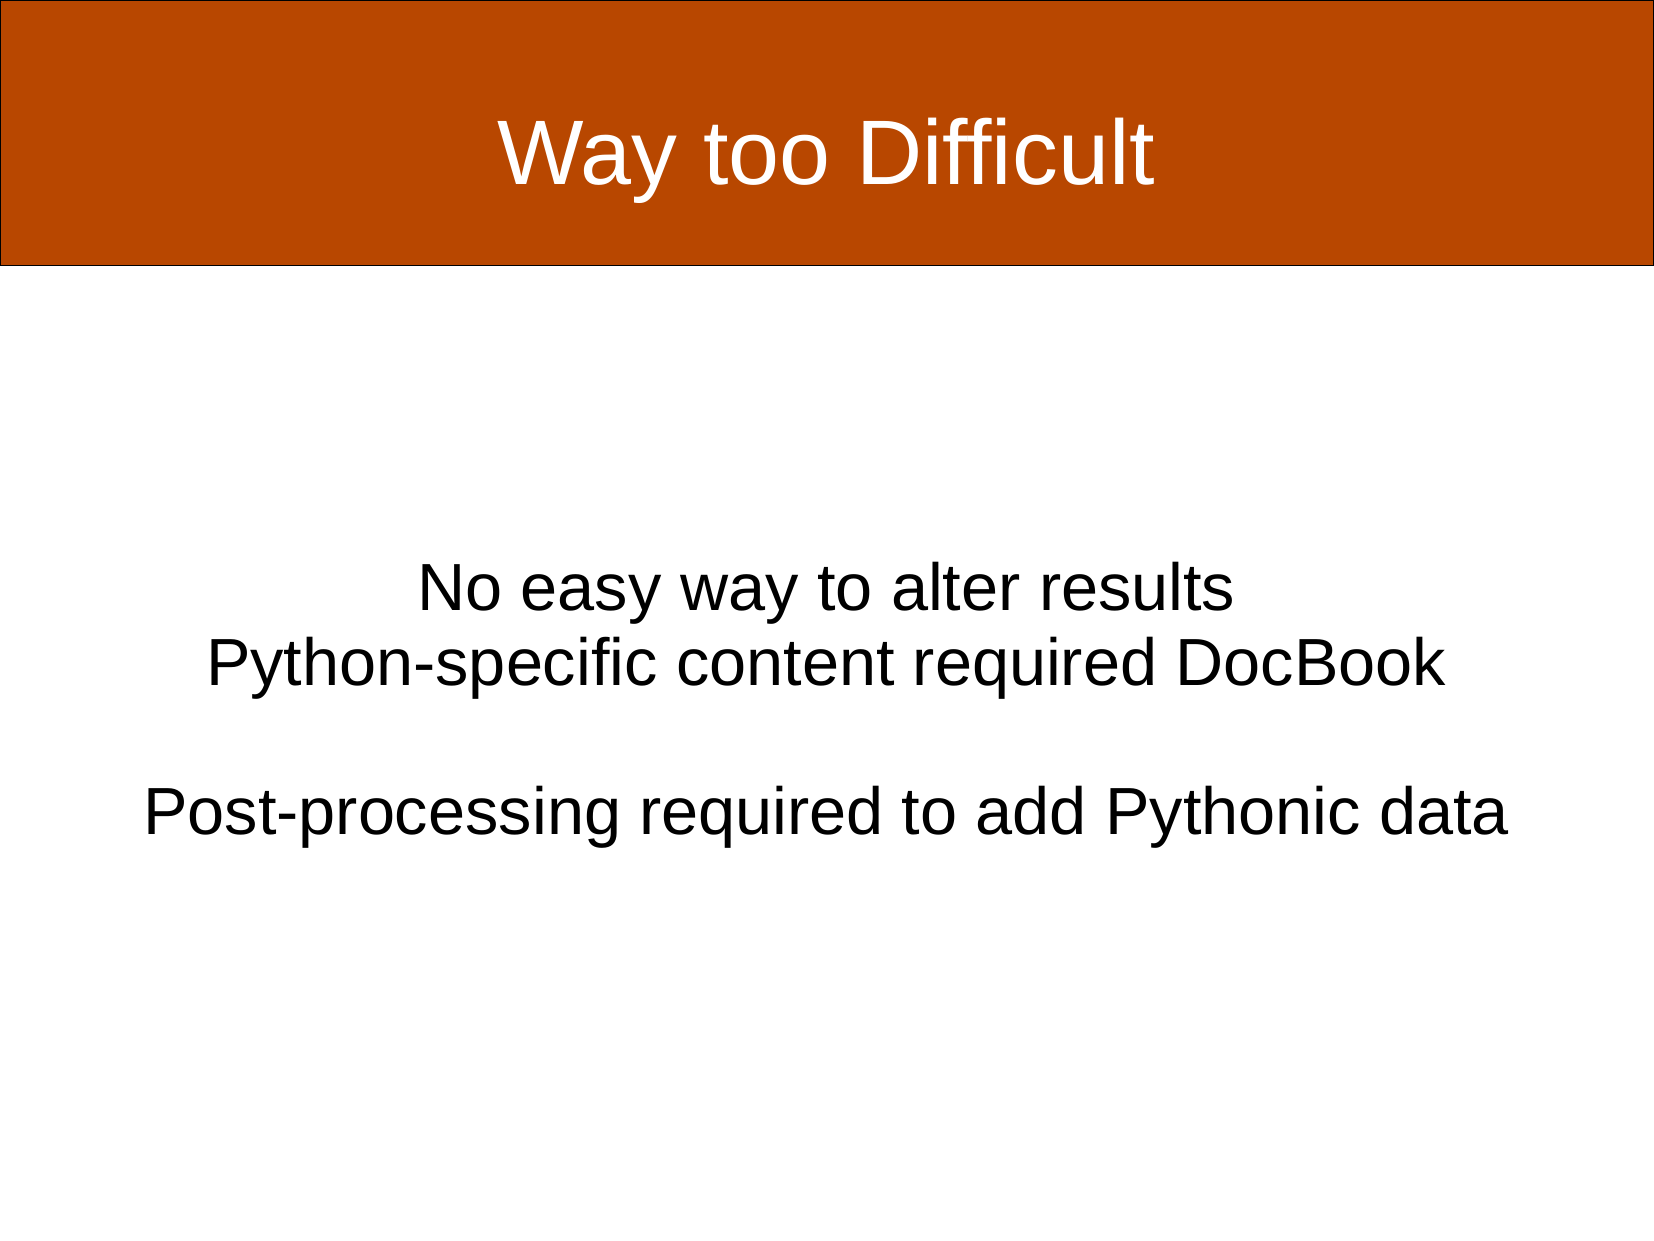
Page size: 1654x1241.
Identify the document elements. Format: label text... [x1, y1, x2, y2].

subtitle No easy way to alter results Python-specific content required DocBook Post-processing required to add Pythonic data [82, 297, 1571, 1102]
title Way too Difficult [82, 56, 1571, 250]
